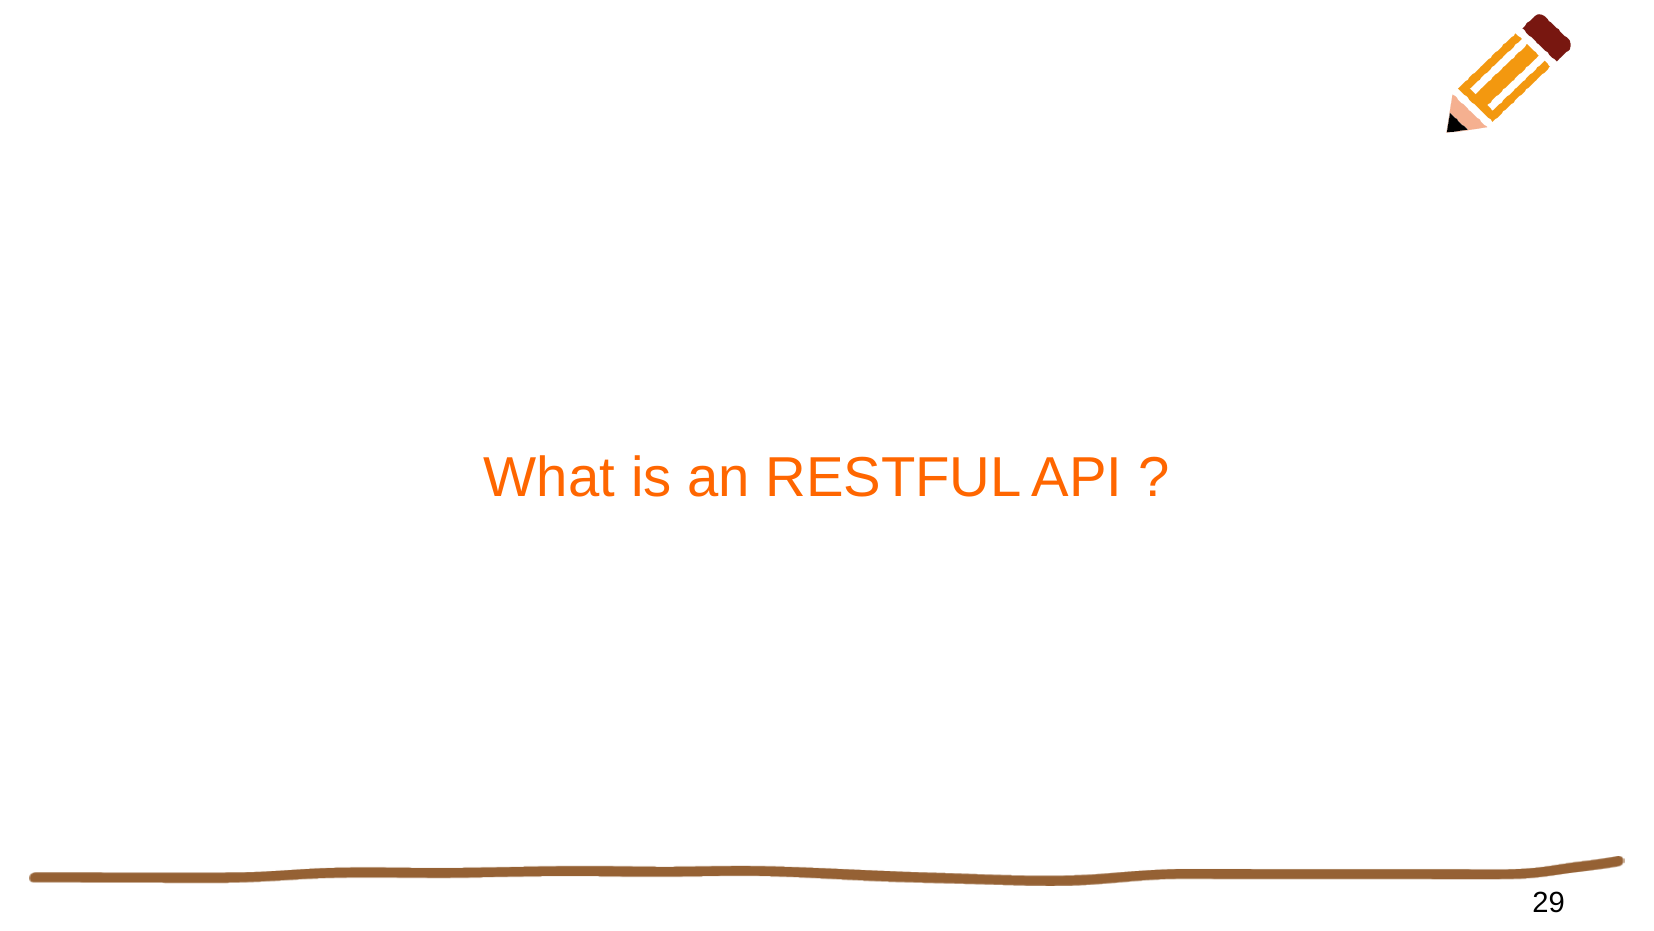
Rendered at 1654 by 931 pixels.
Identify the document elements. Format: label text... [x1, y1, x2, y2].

picture [1446, 14, 1571, 133]
title What is an RESTFUL API ? [147, 425, 1506, 529]
picture [29, 856, 1625, 886]
